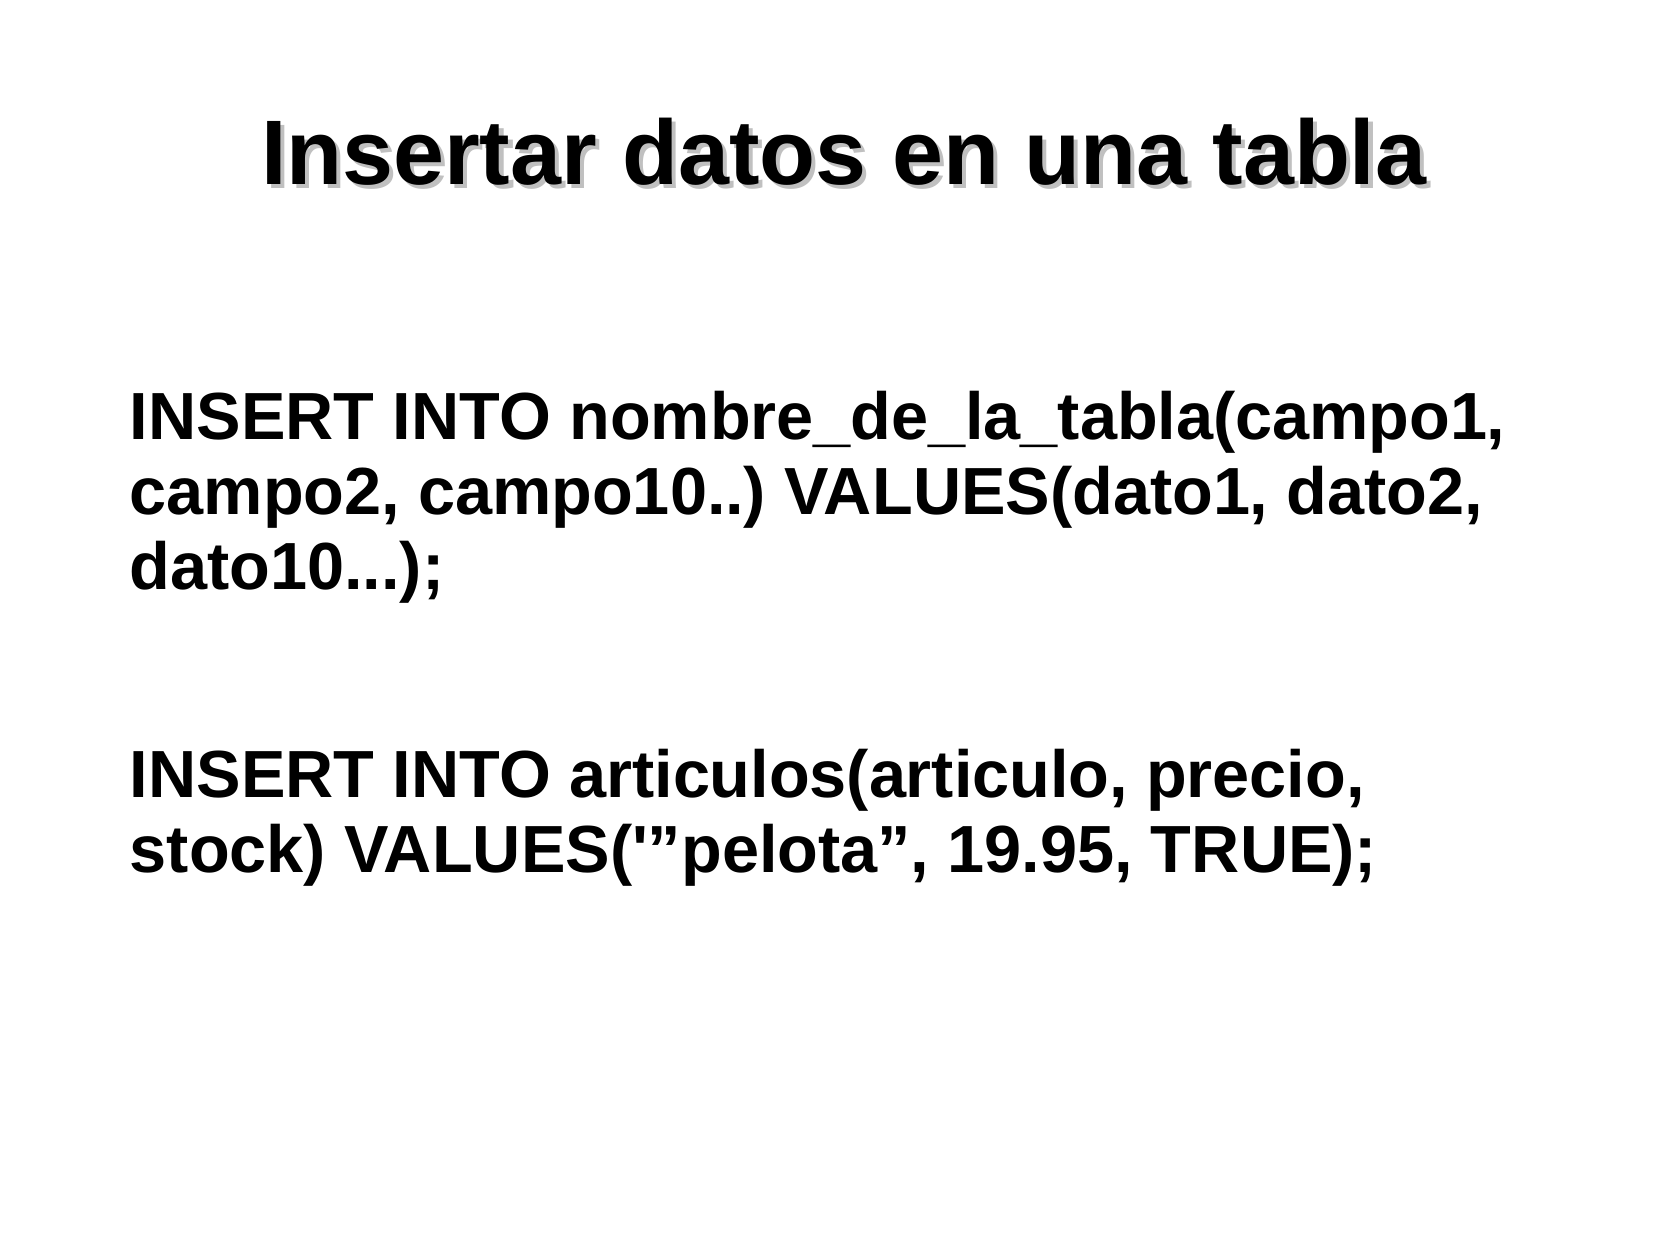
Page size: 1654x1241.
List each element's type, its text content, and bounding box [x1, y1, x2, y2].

list INSERT INTO nombre_de_la_tabla(campo1, campo2, campo10..) VALUES(dato1, dato2, dato10...); INSERT INTO articulos(articulo, precio, stock) VALUES('”pelota”, 19.95, TRUE); [59, 379, 1548, 1099]
title Insertar datos en una tabla [82, 49, 1571, 257]
